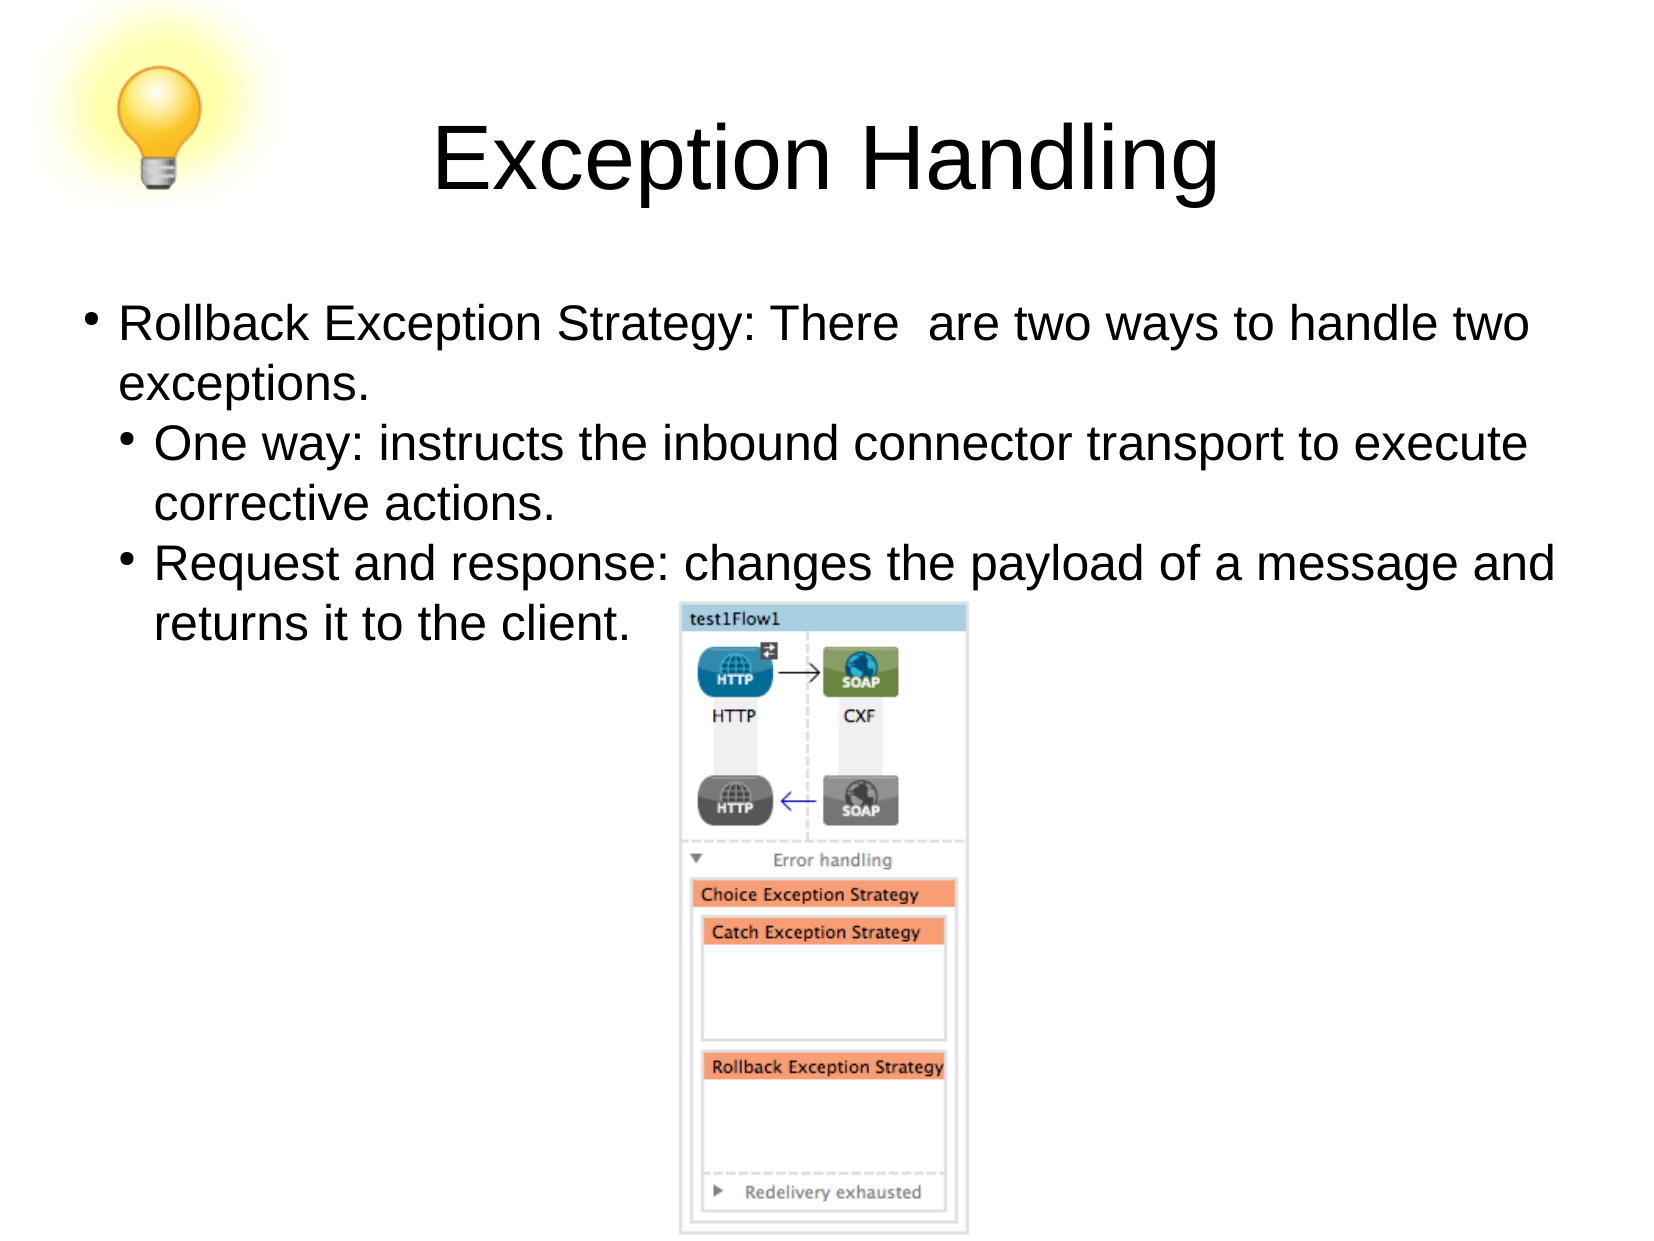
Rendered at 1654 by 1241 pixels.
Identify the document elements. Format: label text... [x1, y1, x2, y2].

picture [7, 0, 307, 237]
text_box Rollback Exception Strategy: There are two ways to handle two exceptions. One way: instructs the inbound connector transport to execute corrective actions. Request and response: changes the payload of a message and returns it to the client. [82, 290, 1571, 1010]
text_box Exception Handling [82, 49, 1571, 257]
picture [673, 597, 974, 1241]
